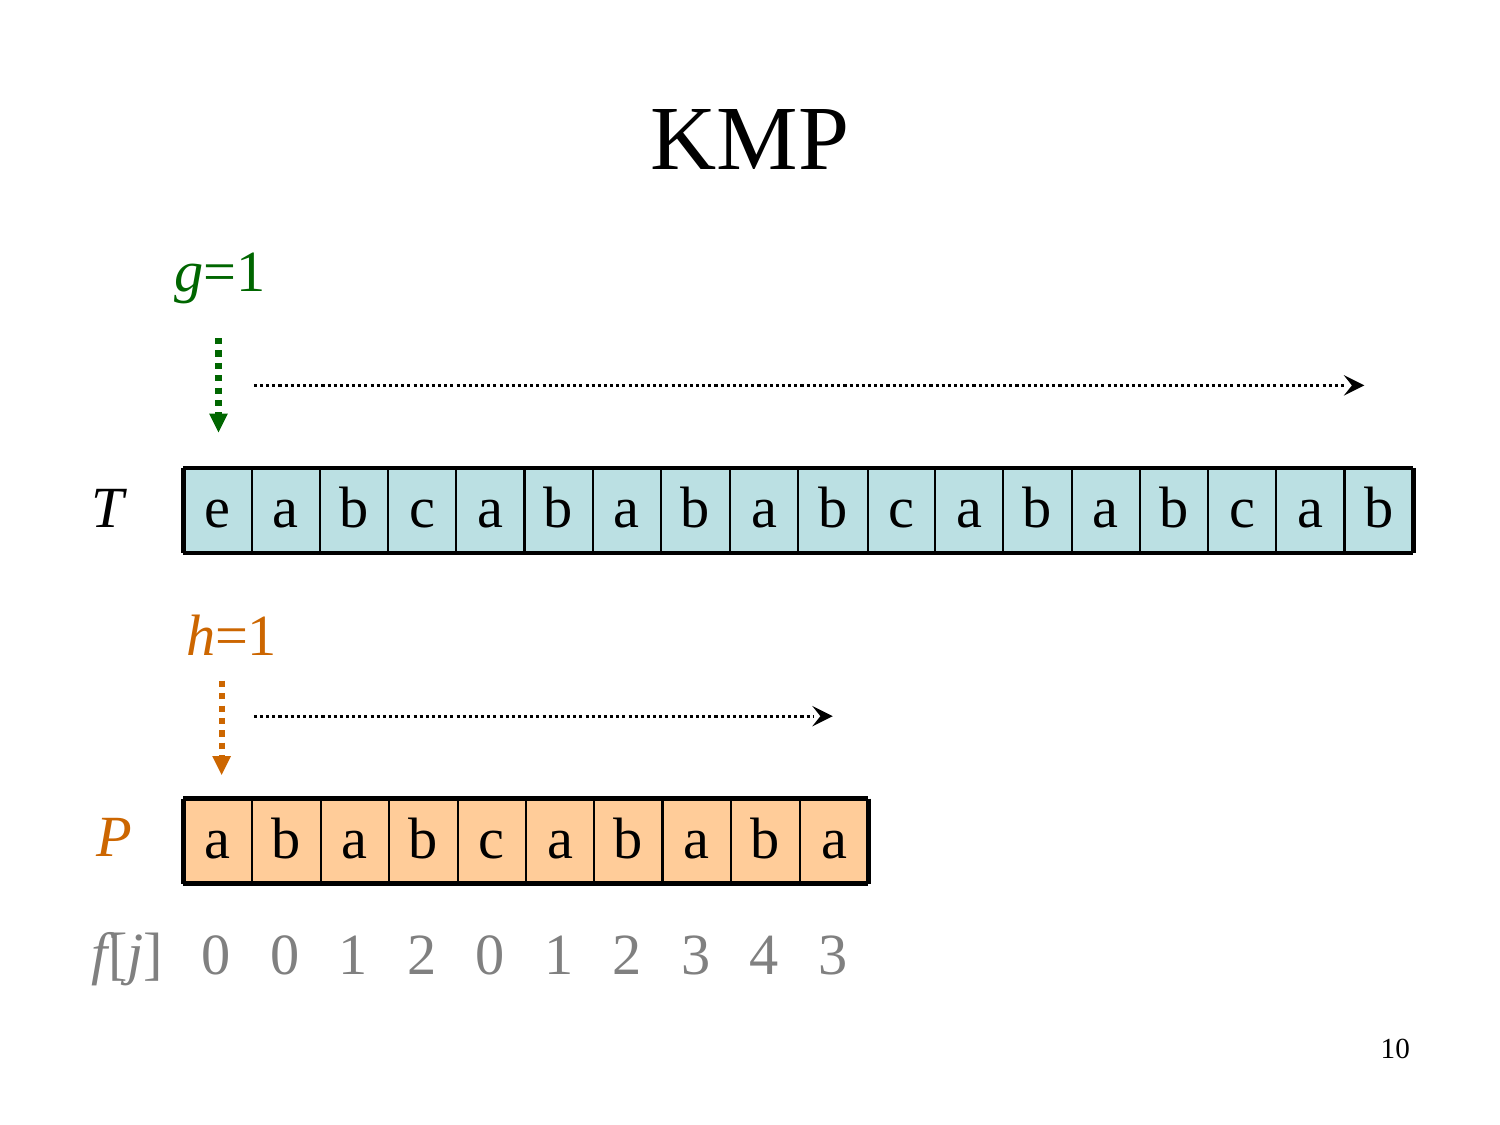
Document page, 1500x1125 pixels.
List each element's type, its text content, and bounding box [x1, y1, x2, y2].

text_box b [662, 470, 729, 551]
text_box b [595, 801, 661, 881]
text_box P [82, 796, 148, 877]
text_box b [321, 470, 387, 551]
title KMP [75, 45, 1426, 233]
text_box c [869, 470, 934, 551]
text_box b [390, 801, 457, 881]
text_box 3 [799, 914, 867, 1000]
text_box 3 [662, 914, 730, 1000]
text_box b [1004, 470, 1071, 551]
text_box b [1141, 470, 1207, 551]
text_box 0 [182, 914, 251, 1000]
text_box a [594, 470, 660, 551]
text_box c [389, 470, 455, 551]
text_box e [186, 470, 251, 551]
text_box c [459, 801, 525, 881]
text_box b [1346, 470, 1411, 551]
text_box b [253, 801, 320, 881]
text_box 1 [320, 914, 388, 1000]
text_box c [1209, 470, 1275, 551]
text_box b [732, 801, 799, 881]
text_box T [77, 467, 140, 548]
text_box b [799, 470, 867, 551]
text_box a [253, 470, 319, 551]
text_box 4 [730, 914, 799, 1000]
text_box 2 [593, 914, 662, 1000]
text_box h=1 [171, 595, 293, 676]
text_box 0 [251, 914, 320, 1000]
text_box a [1277, 470, 1343, 551]
text_box b [526, 470, 592, 551]
text_box a [936, 470, 1002, 551]
text_box g=1 [159, 231, 281, 312]
text_box f[j] [77, 914, 179, 995]
text_box a [527, 801, 593, 881]
text_box a [731, 470, 797, 551]
text_box a [322, 801, 388, 881]
text_box a [1073, 470, 1139, 551]
text_box a [186, 801, 251, 881]
text_box 0 [457, 914, 524, 1000]
text_box a [457, 470, 523, 551]
text_box a [664, 801, 730, 881]
text_box 2 [388, 914, 457, 1000]
text_box a [801, 801, 866, 881]
text_box 1 [524, 914, 593, 1000]
